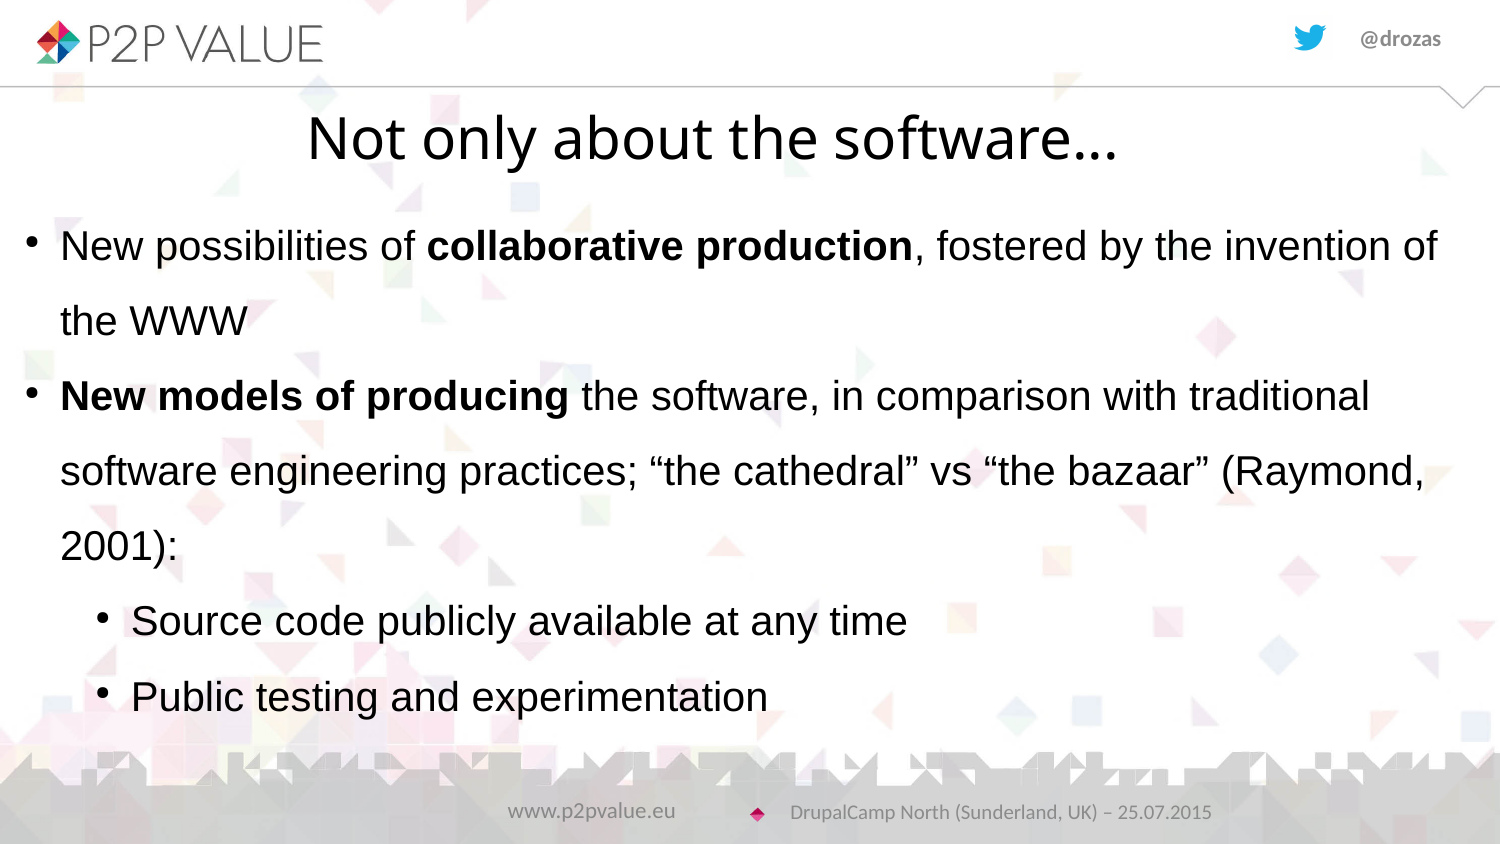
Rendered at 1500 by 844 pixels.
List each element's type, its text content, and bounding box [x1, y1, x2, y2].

text_box DrupalCamp North (Sunderland, UK) – 25.07.2015 [777, 788, 1470, 834]
text_box @drozas [1333, 15, 1455, 60]
picture [0, 0, 1500, 844]
subtitle New possibilities of collaborative production, fostered by the invention of the WWW New models of producing the software, in comparison with traditional software engineering practices; “the cathedral” vs “the bazaar” (Raymond, 2001): Source code publicly available at any time Public testing and experimentation [11, 186, 1492, 844]
text_box www.p2pvalue.eu [501, 789, 720, 829]
title Not only about the software... [60, 92, 1366, 181]
